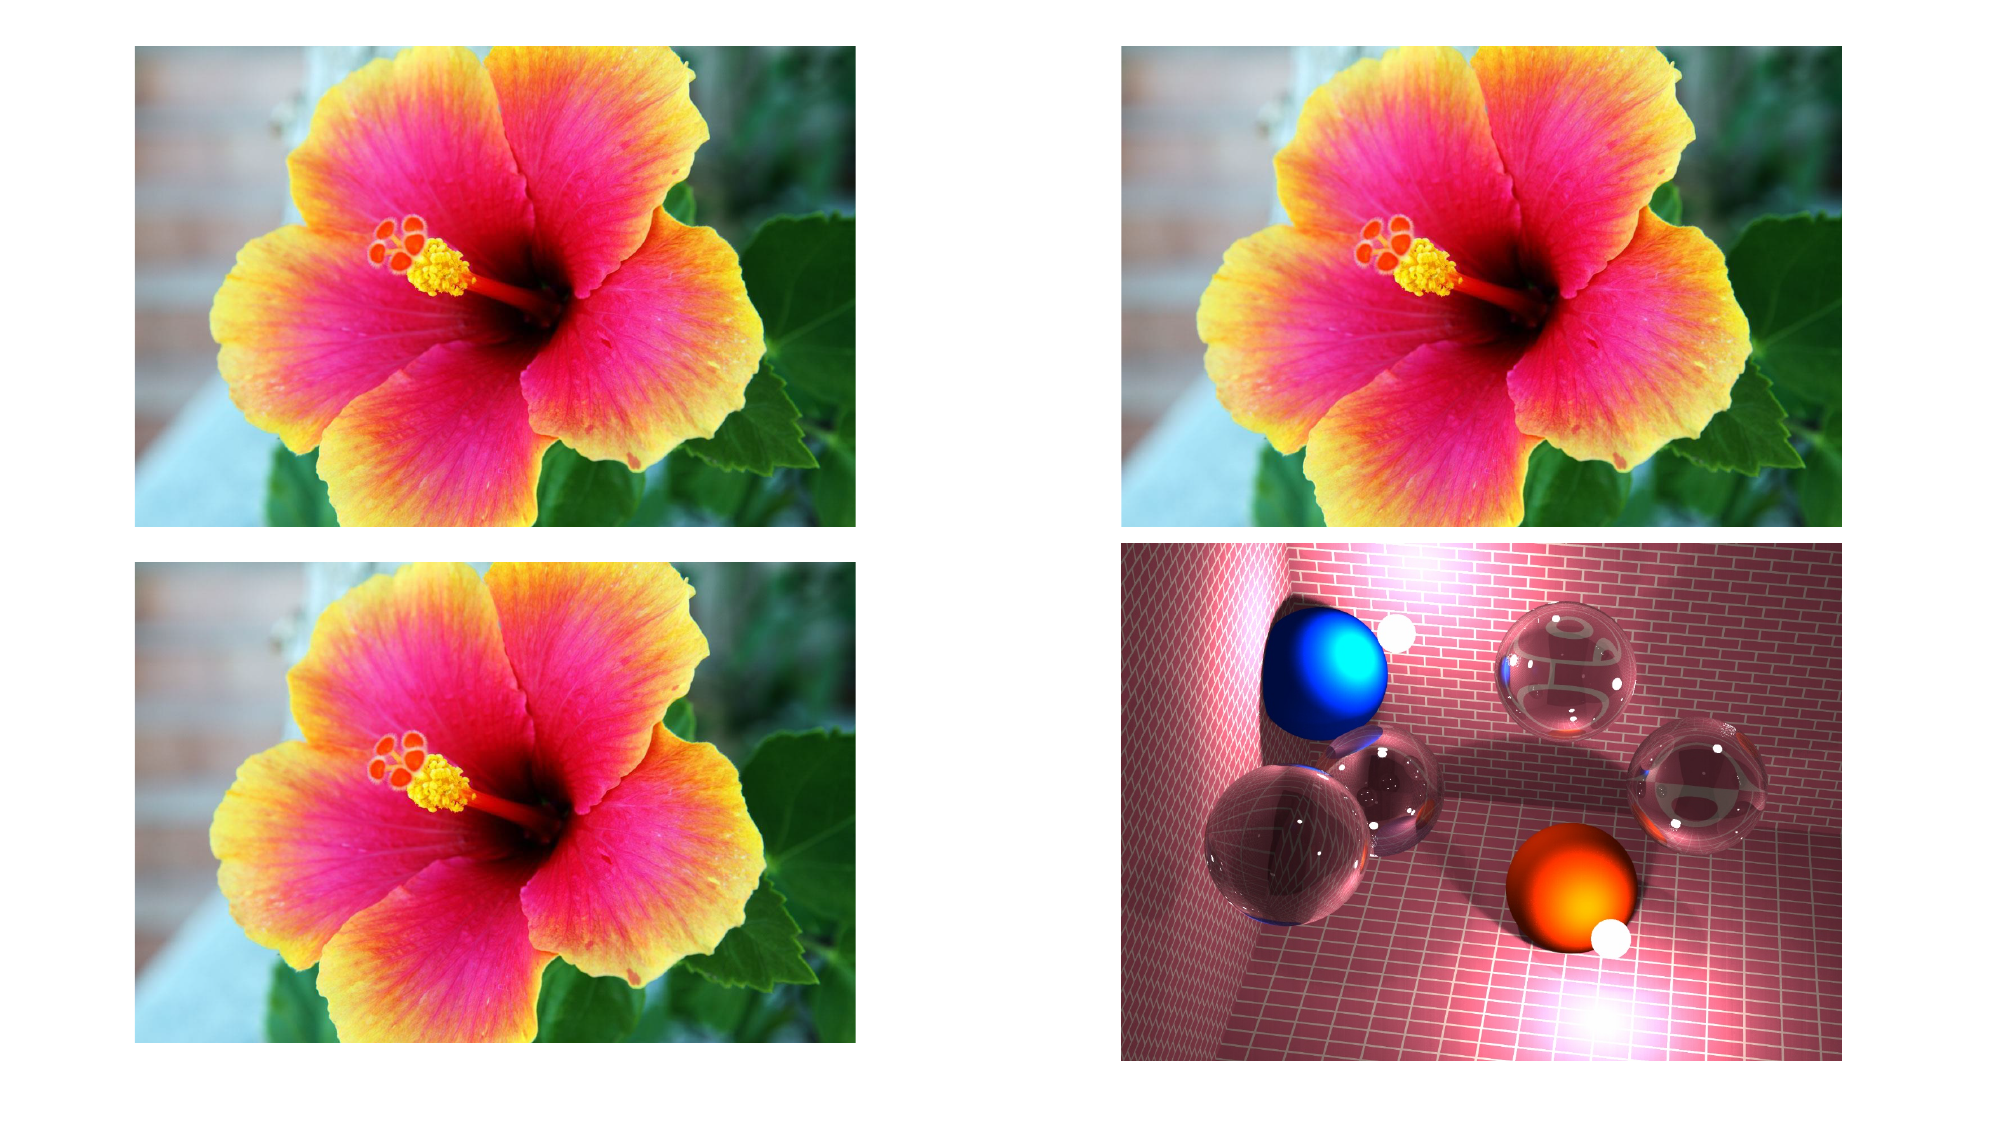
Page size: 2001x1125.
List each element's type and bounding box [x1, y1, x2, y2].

picture [134, 562, 856, 1043]
picture [1121, 543, 1842, 1061]
picture [1121, 46, 1842, 527]
picture [134, 46, 856, 527]
